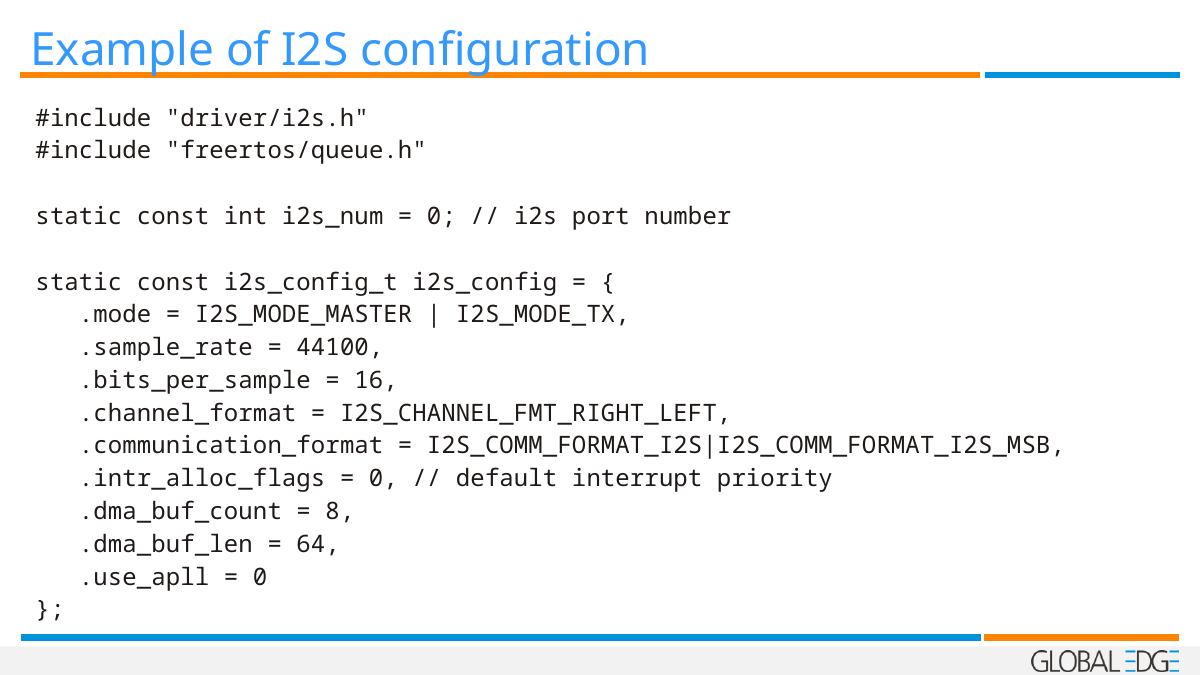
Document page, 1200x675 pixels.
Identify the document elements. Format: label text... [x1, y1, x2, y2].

picture [1031, 650, 1179, 672]
title Example of I2S configuration [30, 21, 1106, 75]
list #include "driver/i2s.h" #include "freertos/queue.h" static const int i2s_num = 0; // i2s port number static const i2s_config_t i2s_config = { .mode = I2S_MODE_MASTER | I2S_MODE_TX, .sample_rate = 44100, .bits_per_sample = 16, .channel_format = I2S_CHANNEL_FMT_RIGHT_LEFT, .communication_format = I2S_COMM_FORMAT_I2S|I2S_COMM_FORMAT_I2S_MSB, .intr_alloc_flags = 0, // default interrupt priority .dma_buf_count = 8, .dma_buf_len = 64, .use_apll = 0 }; [35, 100, 1200, 626]
